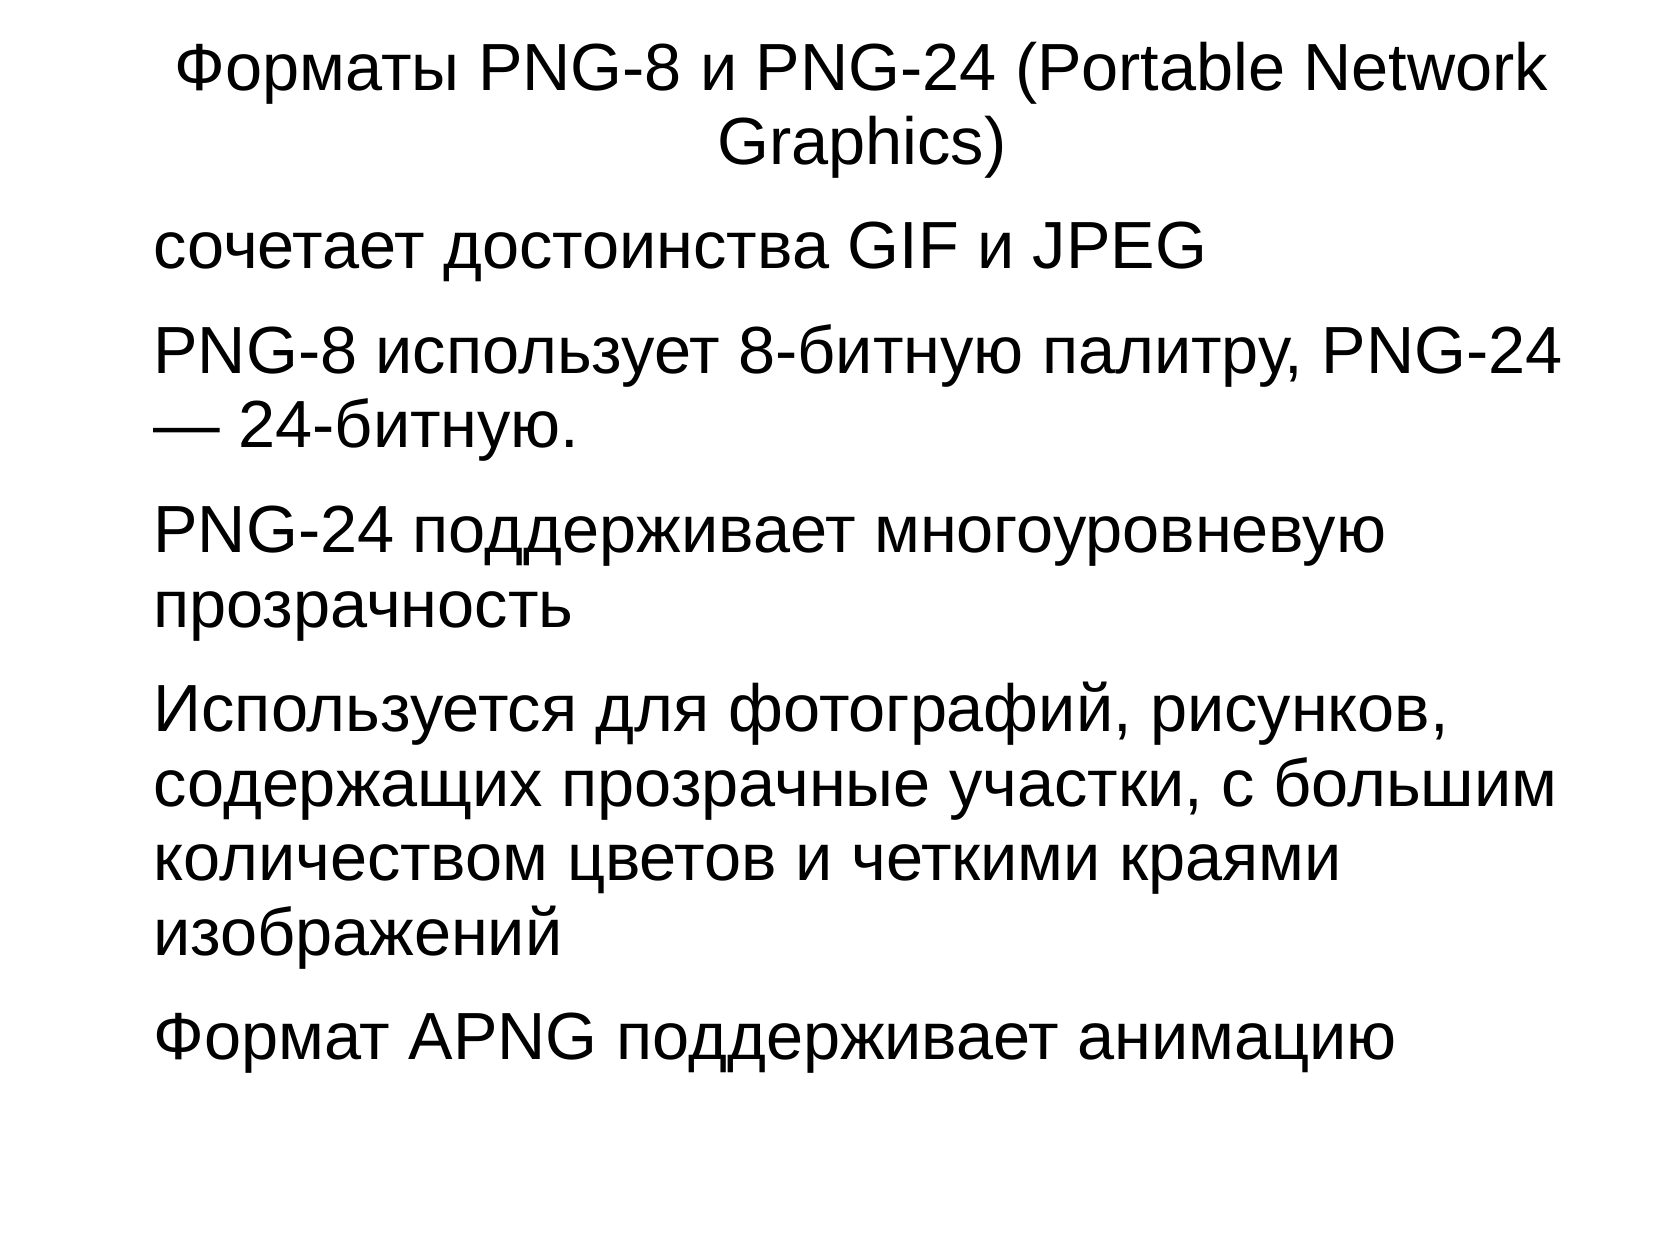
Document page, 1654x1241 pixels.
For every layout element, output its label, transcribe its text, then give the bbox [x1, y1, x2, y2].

list Форматы PNG-8 и PNG-24 (Portable Network Graphics) сочетает достоинства GIF и JPEG PNG-8 использует 8-битную палитру, PNG-24 — 24-битную. PNG-24 поддерживает многоуровневую прозрачность Используется для фотографий, рисунков, содержащих прозрачные участки, с большим количеством цветов и четкими краями изображений Формат APNG поддерживает анимацию [82, 29, 1571, 1195]
